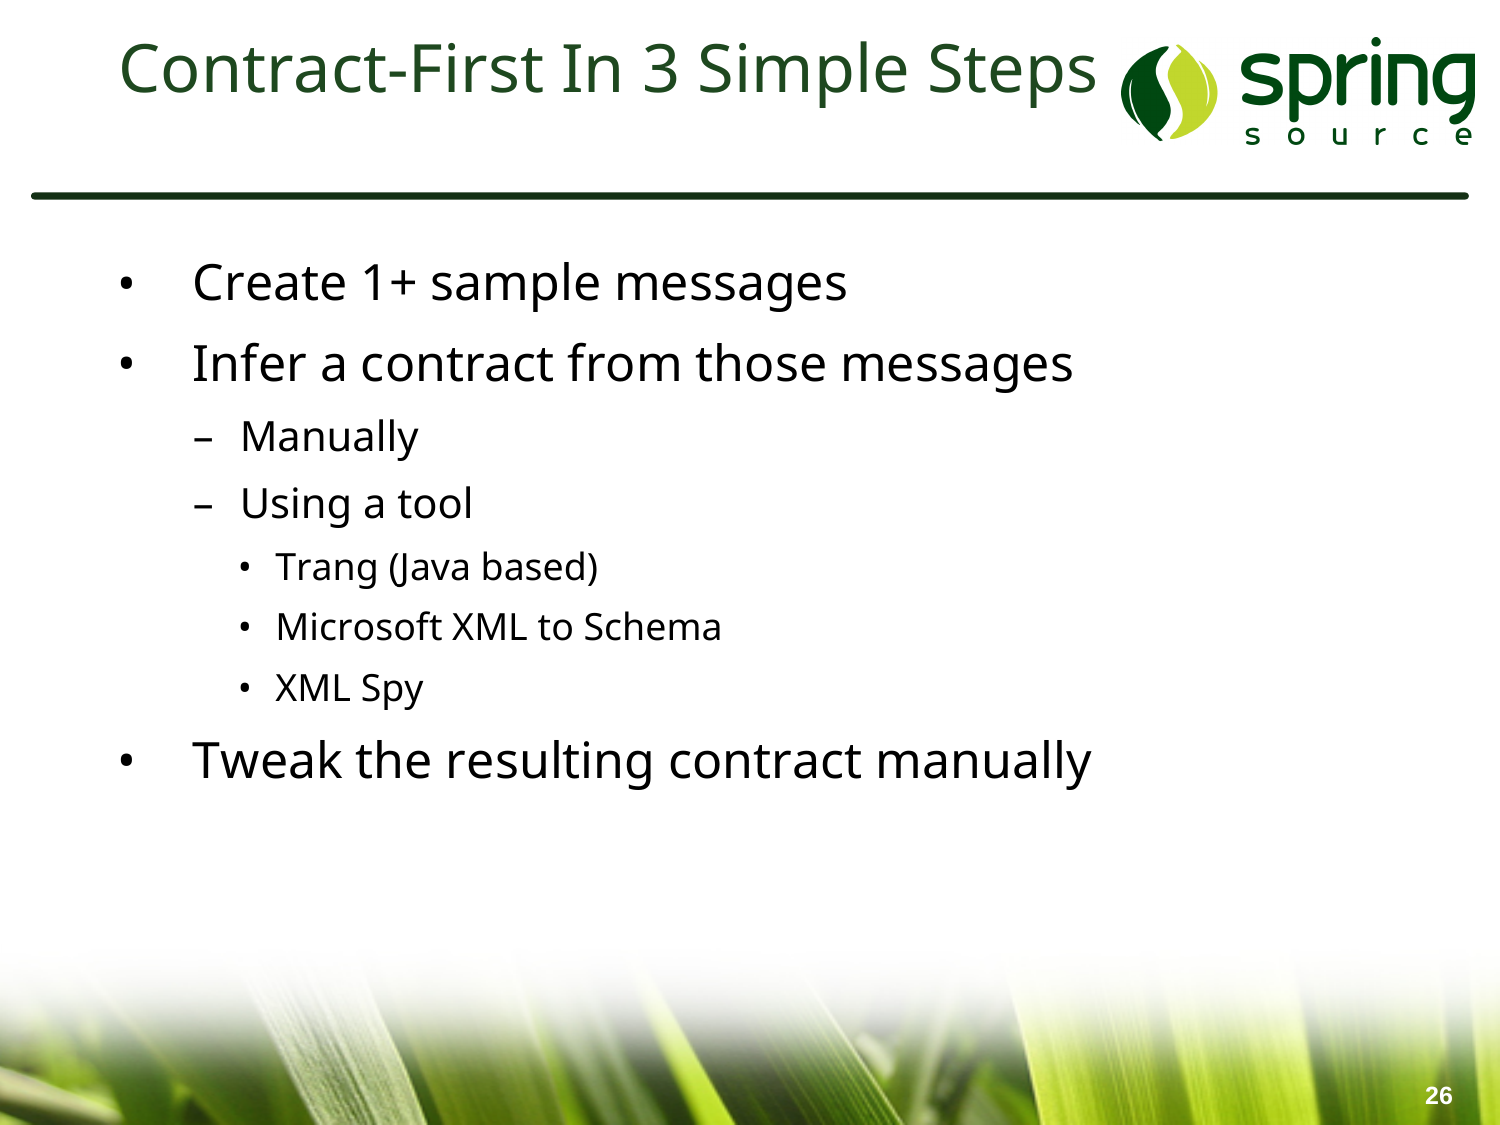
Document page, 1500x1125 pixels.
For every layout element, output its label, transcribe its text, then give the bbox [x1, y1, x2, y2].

list Create 1+ sample messages Infer a contract from those messages Manually Using a tool Trang (Java based) Microsoft XML to Schema XML Spy Tweak the resulting contract manually [103, 239, 1394, 903]
picture [1136, 37, 1475, 145]
title Contract-First In 3 Simple Steps [103, 13, 1136, 191]
picture [0, 944, 1500, 1125]
